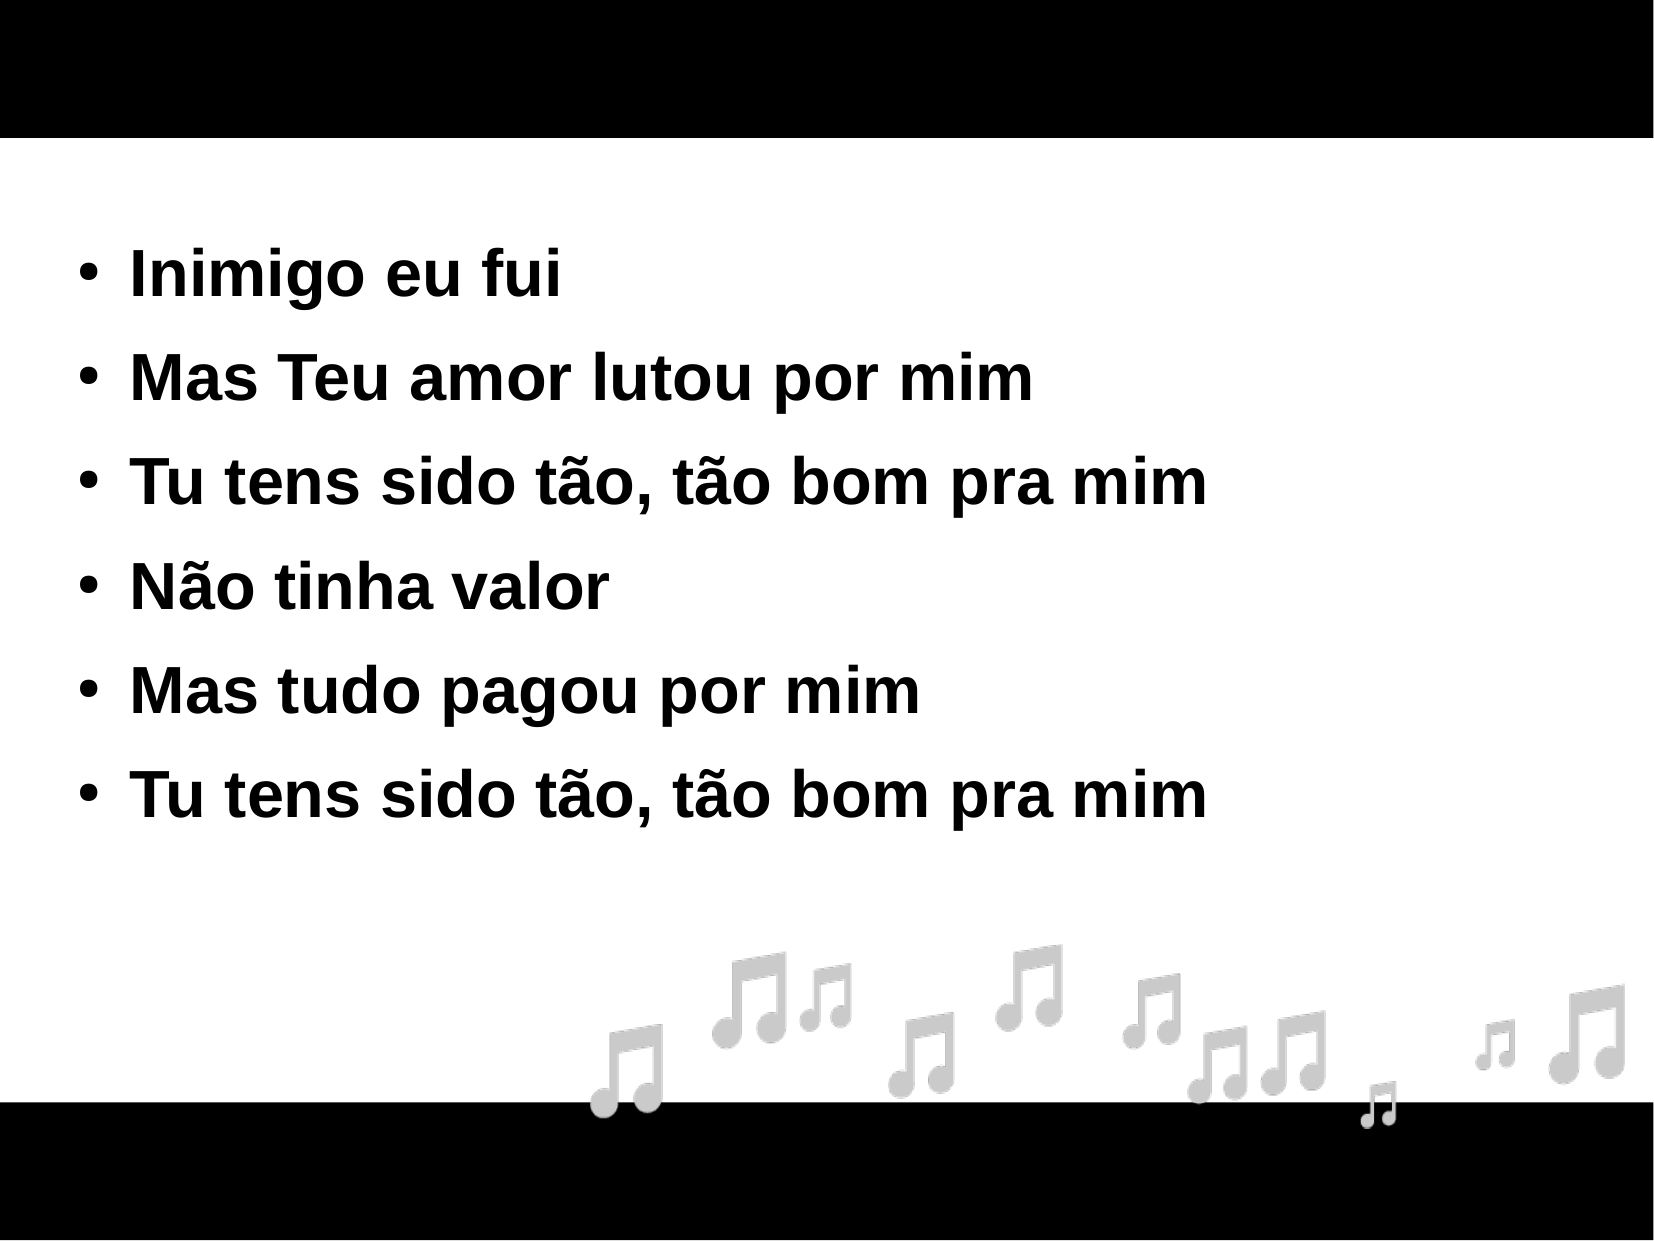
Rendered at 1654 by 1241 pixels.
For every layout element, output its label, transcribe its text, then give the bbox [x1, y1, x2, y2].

list Inimigo eu fui Mas Teu amor lutou por mim Tu tens sido tão, tão bom pra mim Não tinha valor Mas tudo pagou por mim Tu tens sido tão, tão bom pra mim [59, 236, 1595, 1024]
